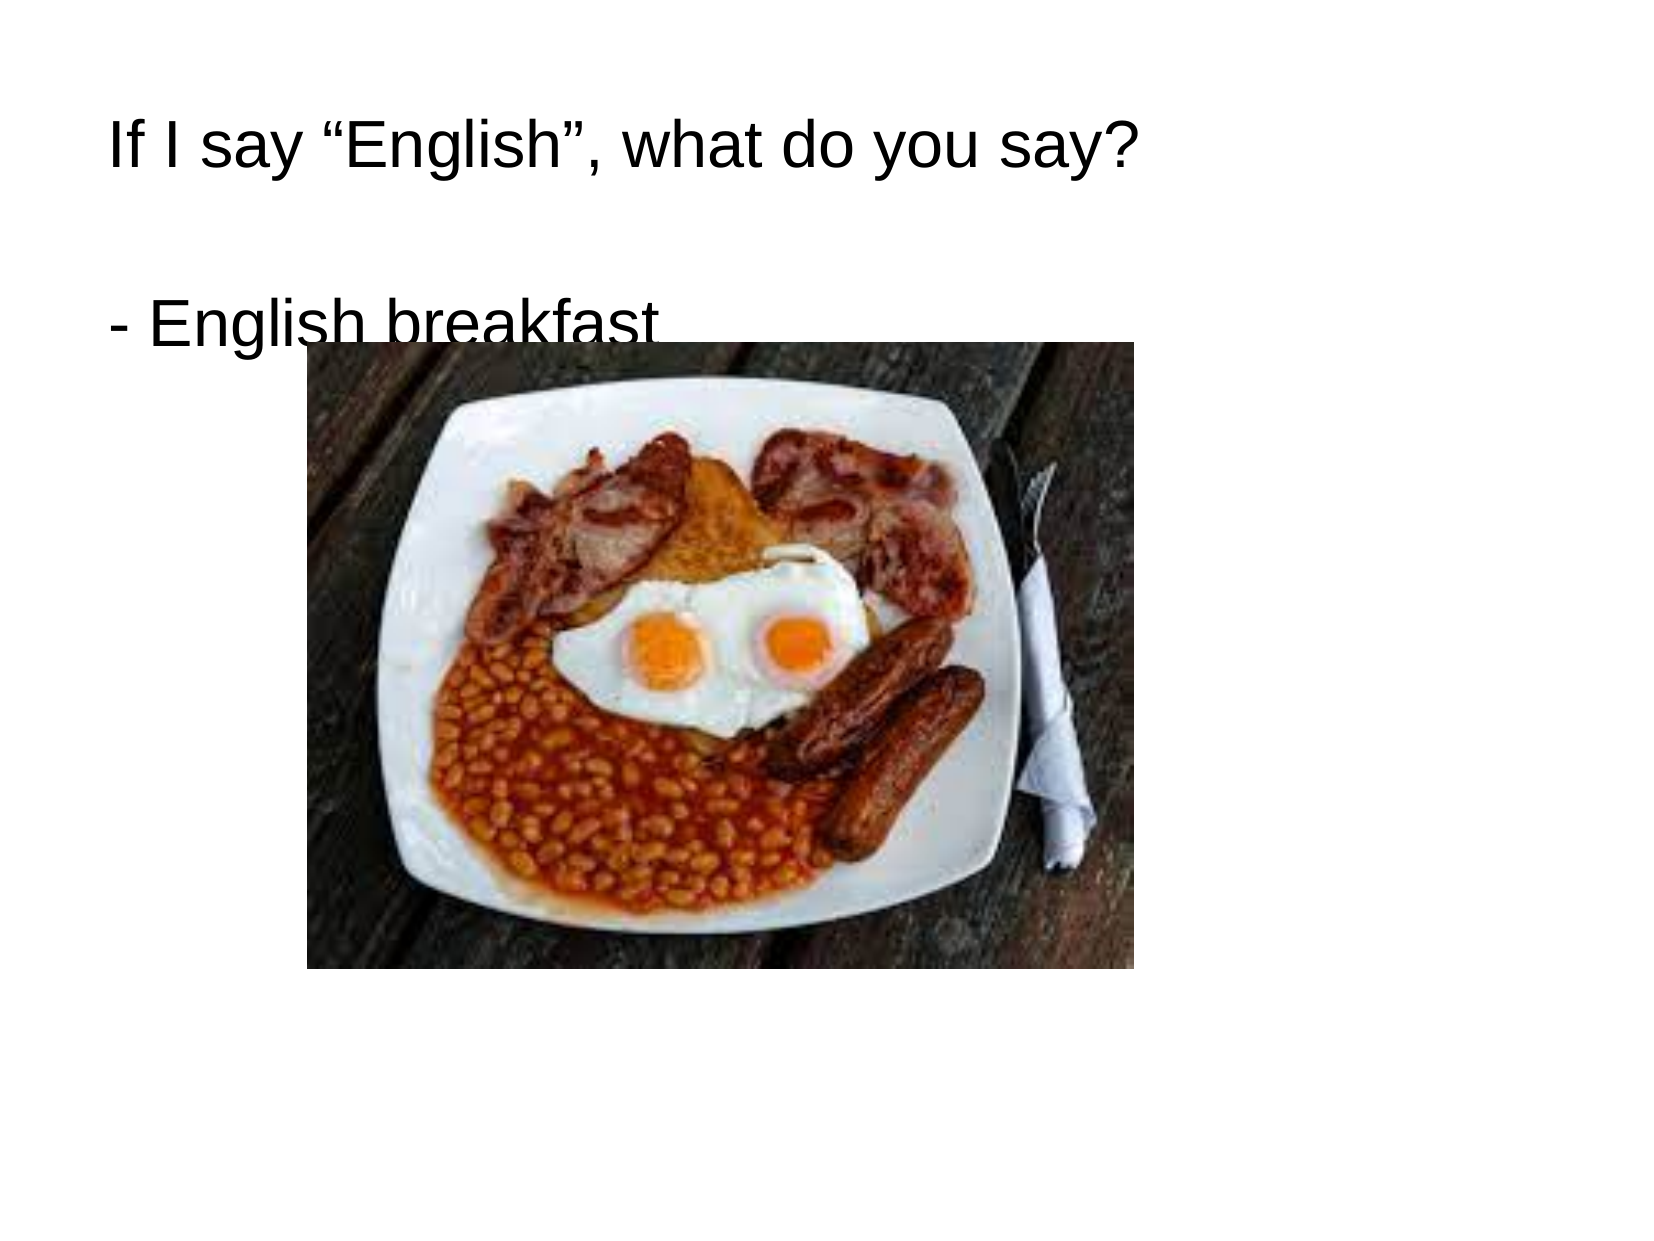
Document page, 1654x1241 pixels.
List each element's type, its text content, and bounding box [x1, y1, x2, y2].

picture [307, 342, 1134, 969]
list If I say “English”, what do you say? - English breakfast [70, 31, 1559, 851]
